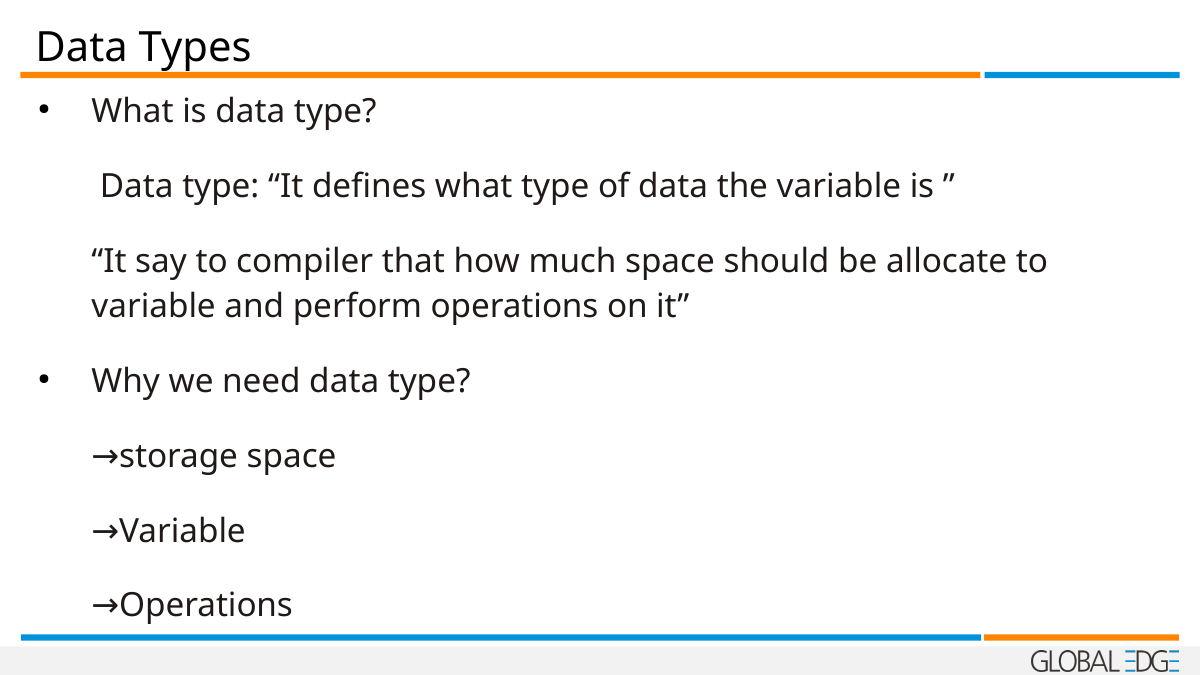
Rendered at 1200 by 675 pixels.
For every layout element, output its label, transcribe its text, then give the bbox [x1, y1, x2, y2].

list What is data type? Data type: “It defines what type of data the variable is ” “It say to compiler that how much space should be allocate to variable and perform operations on it” Why we need data type? →storage space →Variable →Operations [20, 87, 1179, 628]
title Data Types [35, 18, 1111, 71]
picture [1031, 650, 1179, 672]
